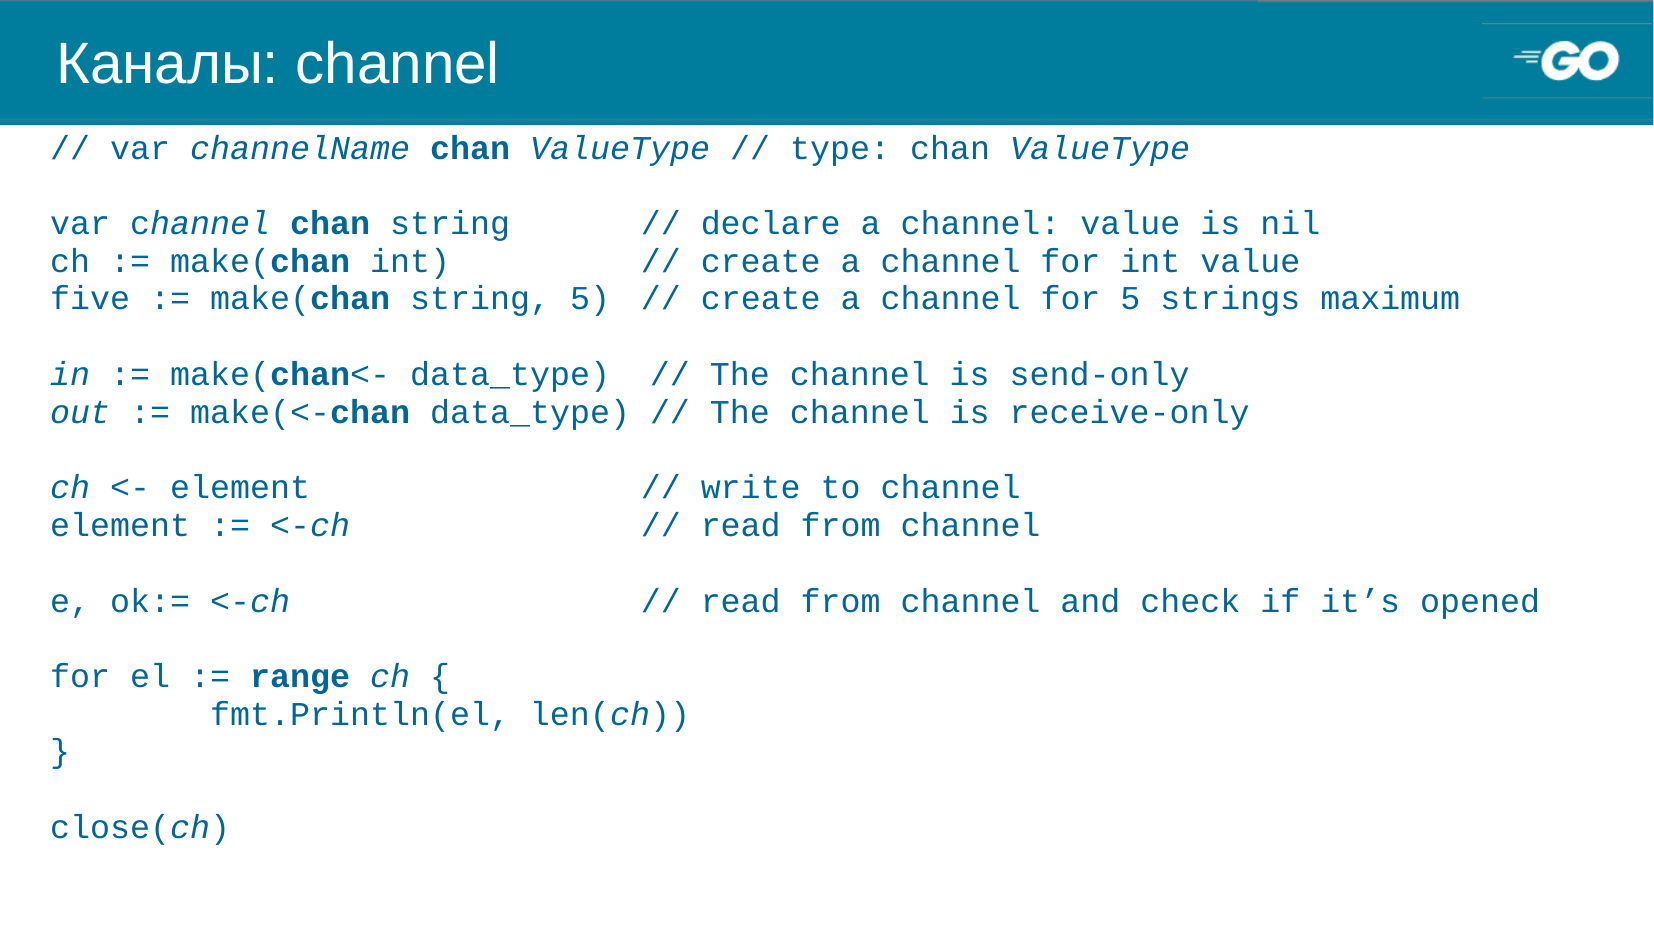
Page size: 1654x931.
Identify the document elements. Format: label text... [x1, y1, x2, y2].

picture [1542, 41, 1619, 81]
text_box Каналы: channel [41, 23, 1495, 104]
text_box // var channelName chan ValueType // type: chan ValueType var channel chan string // declare a channel: value is nil ch := make(chan int) // create a channel for int value five := make(chan string, 5) // create a channel for 5 strings maximum in := make(chan<- data_type) // The channel is send-only out := make(<-chan data_type) // The channel is receive-only ch <- element // write to channel element := <-ch // read from channel e, ok:= <-ch // read from channel and check if it’s opened for el := range ch { fmt.Println(el, len(ch)) } close(ch) [35, 124, 1619, 898]
